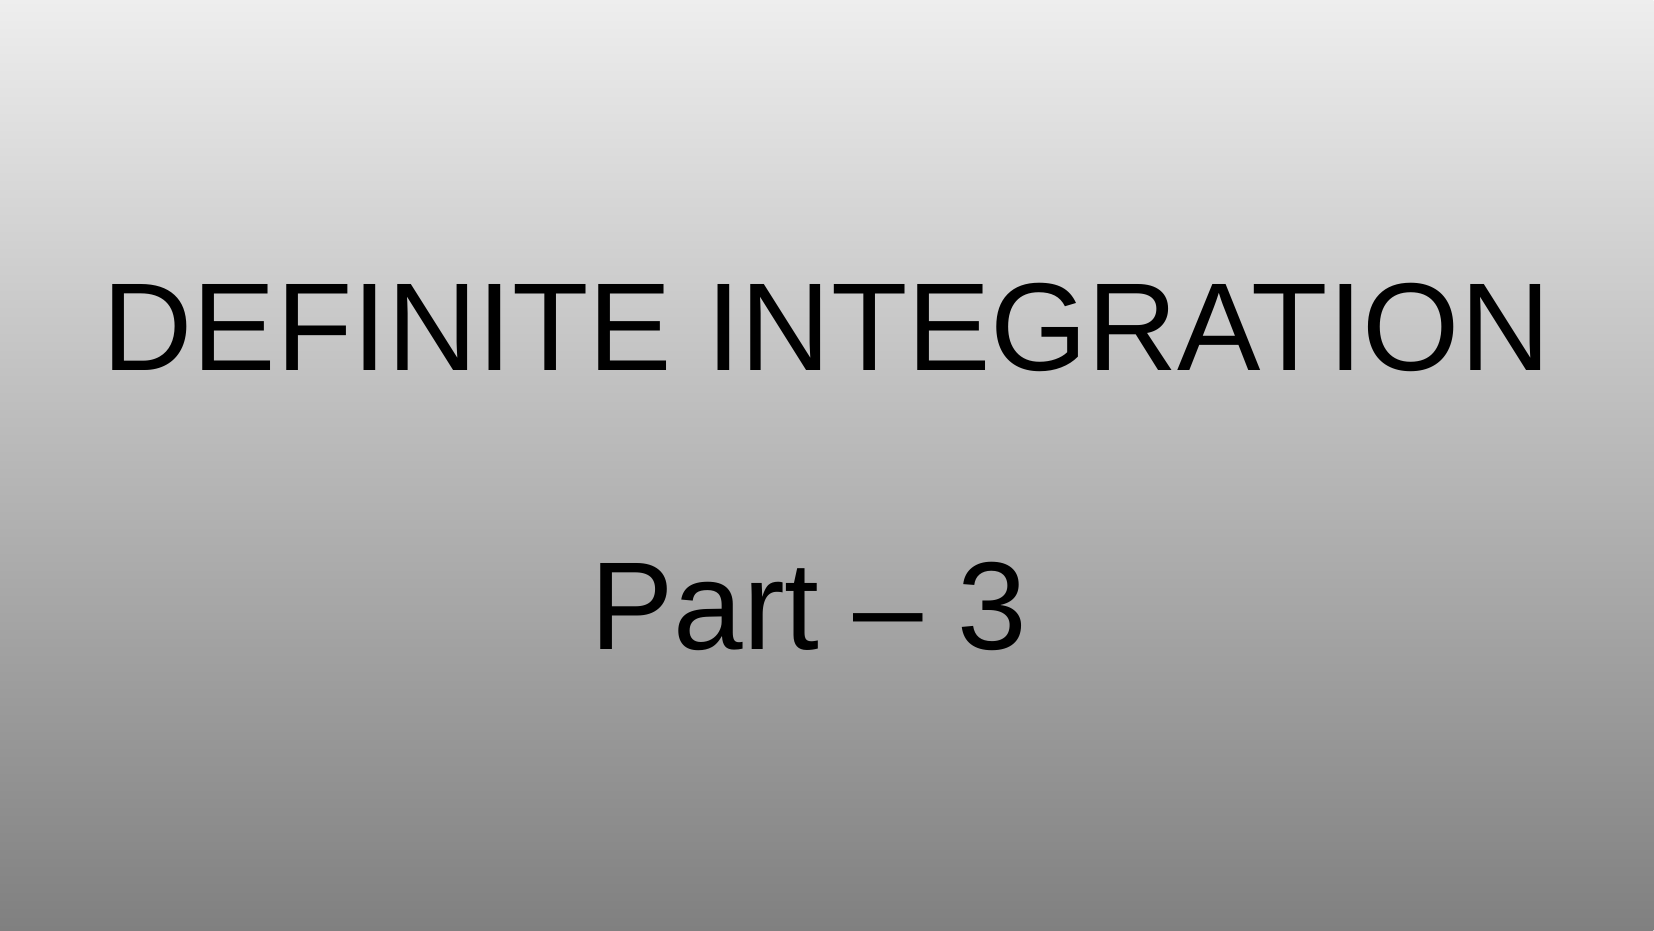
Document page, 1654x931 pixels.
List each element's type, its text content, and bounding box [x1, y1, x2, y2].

title DEFINITE INTEGRATION Part – 3 [82, 53, 1571, 880]
